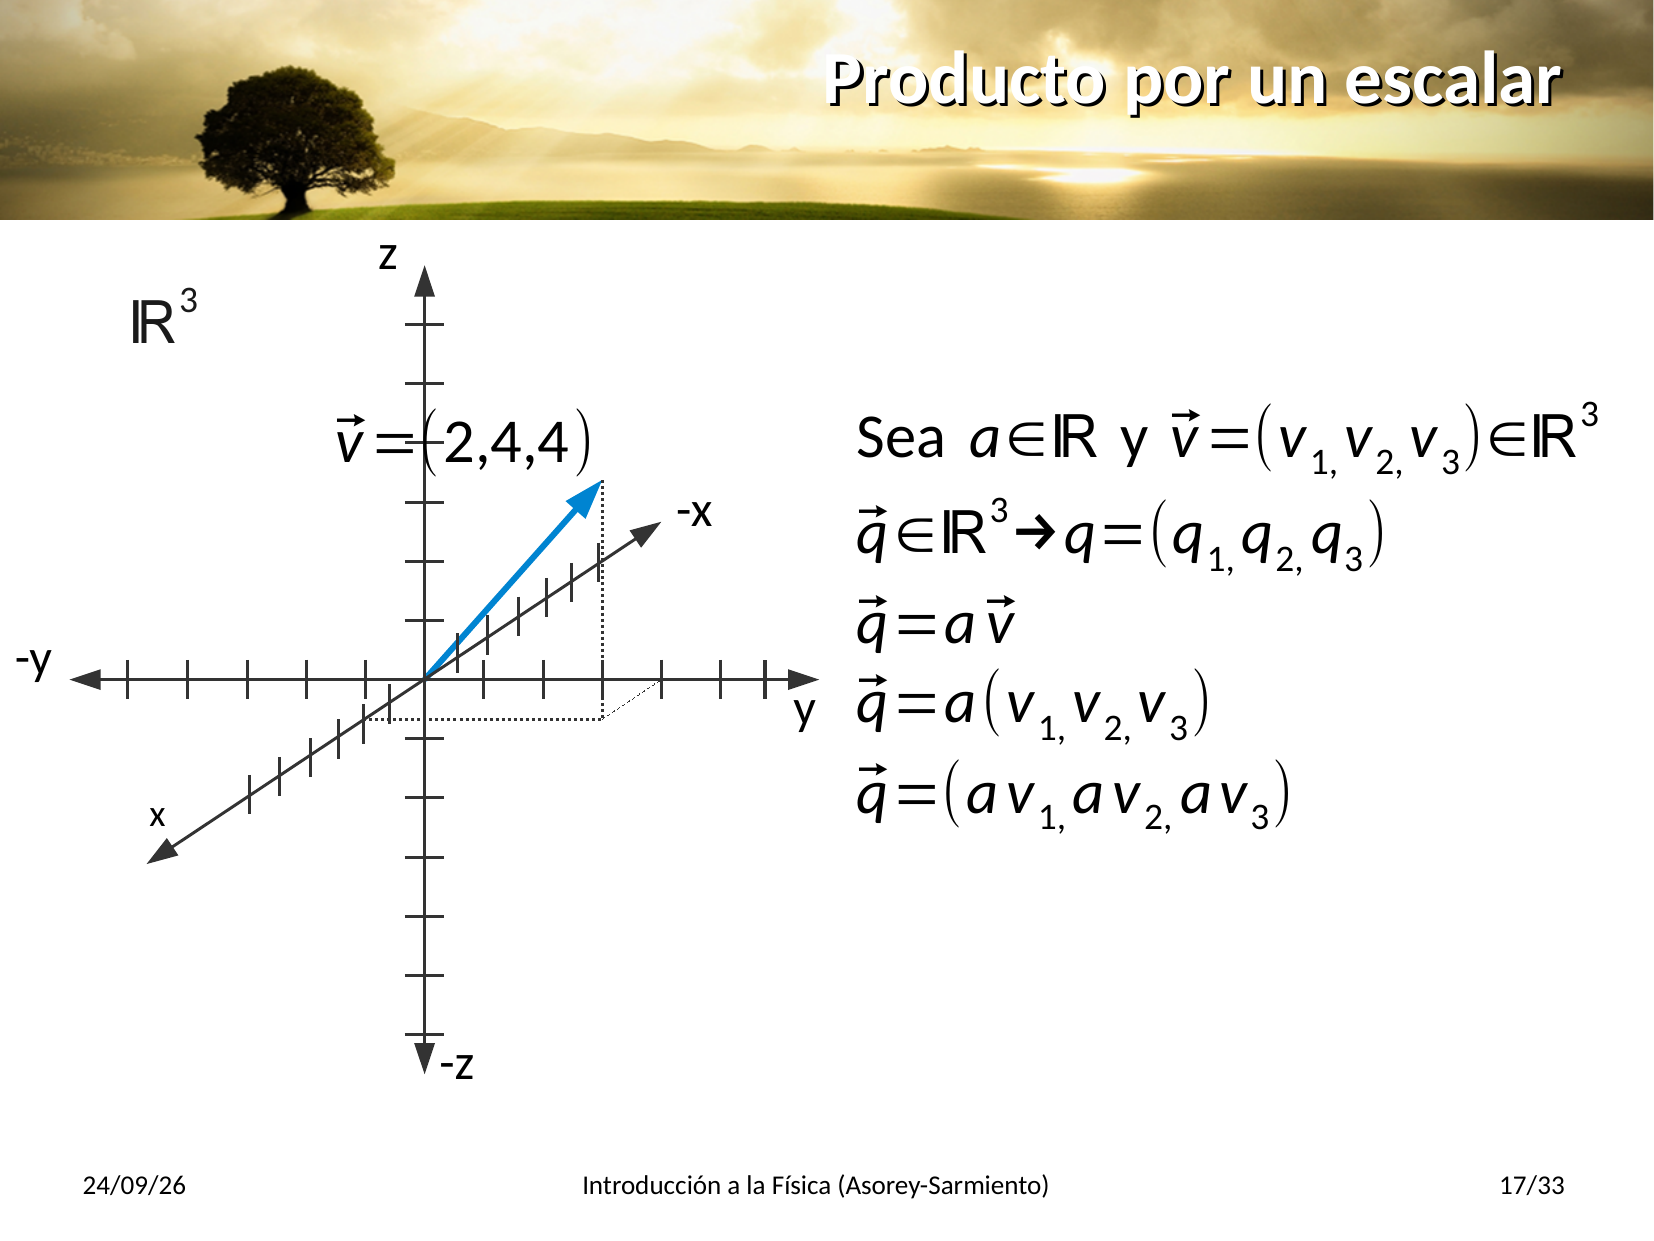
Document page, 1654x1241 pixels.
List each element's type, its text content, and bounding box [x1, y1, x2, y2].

text_box y [778, 679, 841, 760]
text_box x [134, 790, 196, 871]
text_box -z [424, 1034, 499, 1115]
picture [0, 0, 1654, 220]
chart [850, 390, 1606, 840]
chart [124, 276, 204, 356]
text_box -x [661, 481, 737, 562]
text_box z [363, 225, 422, 305]
text_box -y [0, 630, 77, 710]
title Producto por un escalar [75, 19, 1564, 151]
chart [327, 402, 601, 481]
